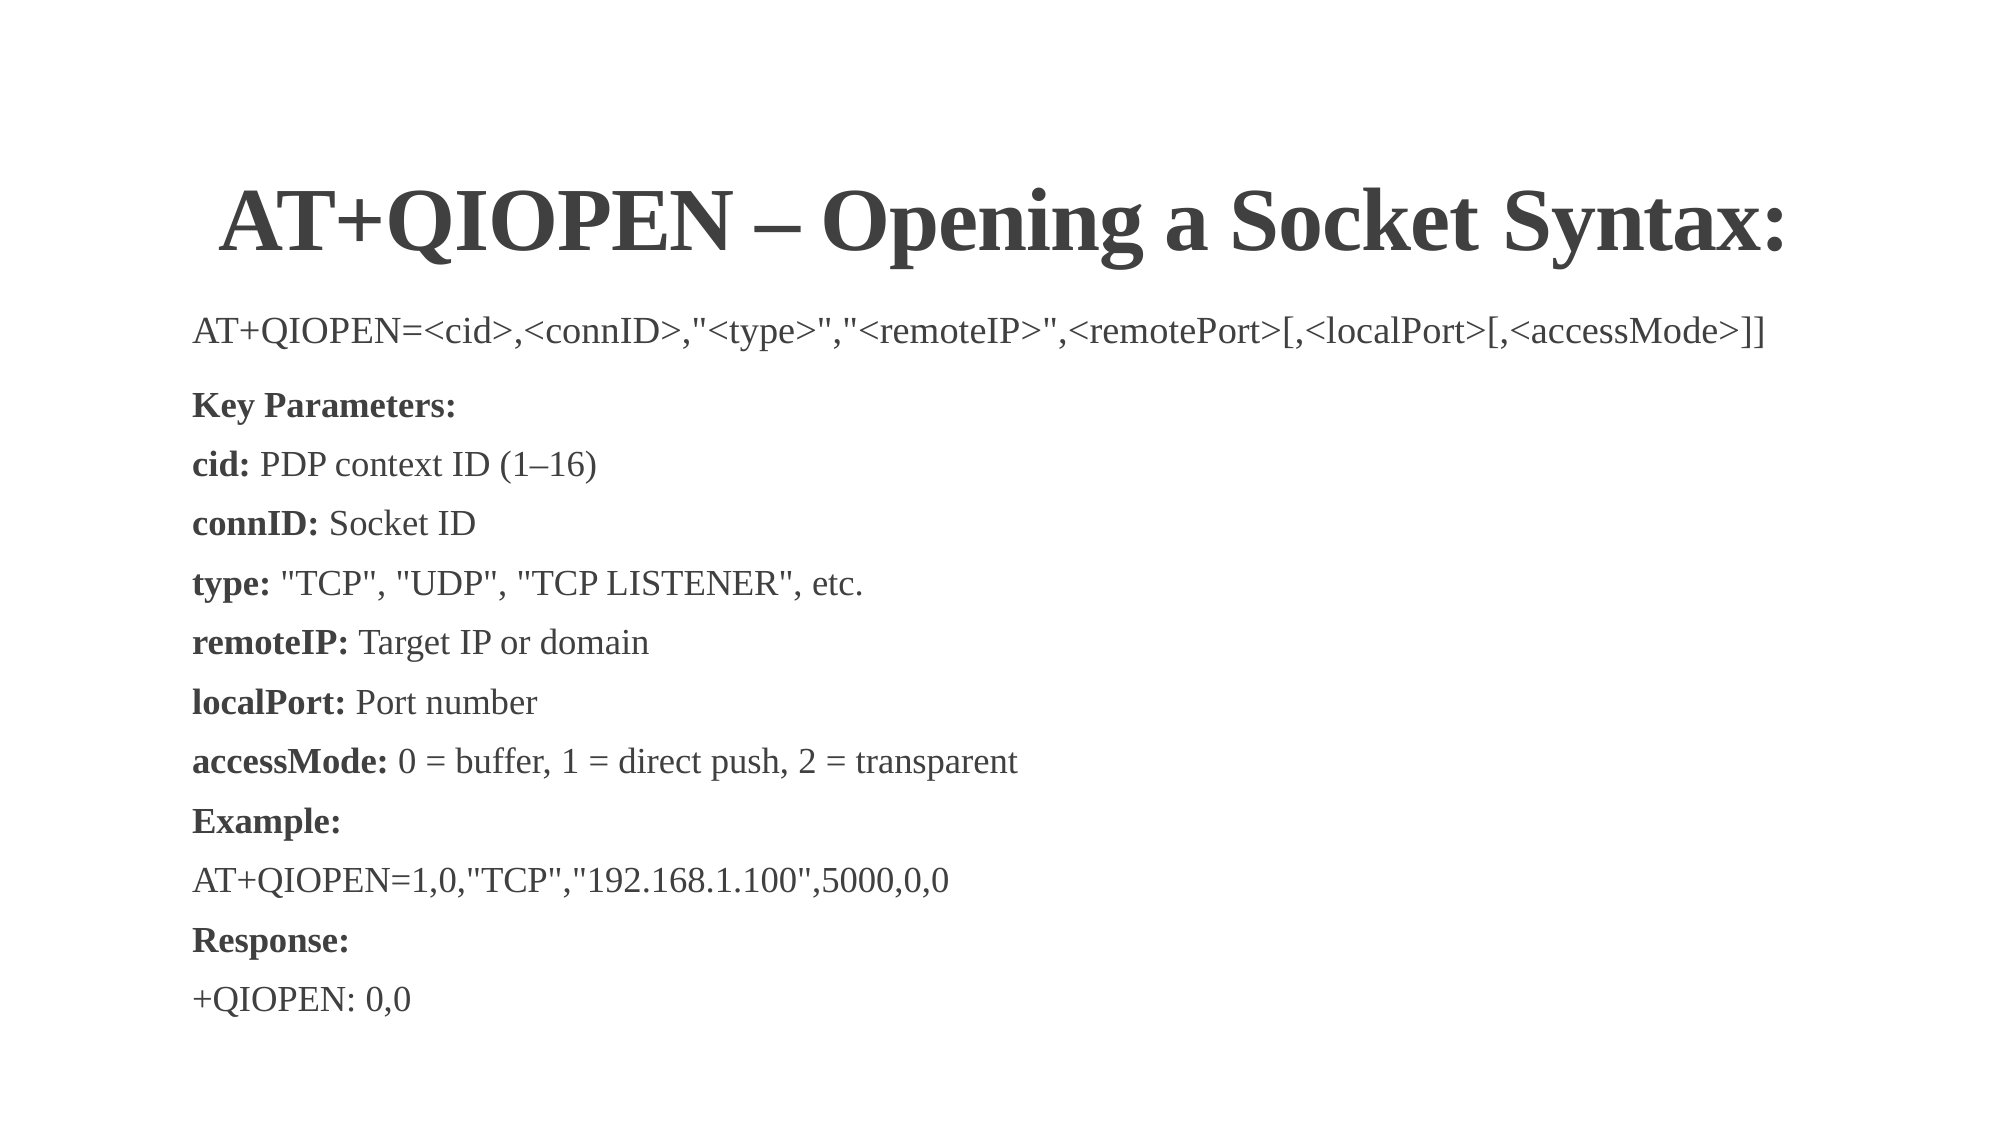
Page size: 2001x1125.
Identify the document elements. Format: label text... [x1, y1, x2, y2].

list AT+QIOPEN=<cid>,<connID>,"<type>","<remoteIP>",<remotePort>[,<localPort>[,<accessMode>]] Key Parameters: cid: PDP context ID (1–16) connID: Socket ID type: "TCP", "UDP", "TCP LISTENER", etc. remoteIP: Target IP or domain localPort: Port number accessMode: 0 = buffer, 1 = direct push, 2 = transparent Example: AT+QIOPEN=1,0,"TCP","192.168.1.100",5000,0,0 Response: +QIOPEN: 0,0 [180, 302, 1851, 1028]
title AT+QIOPEN – Opening a Socket Syntax: [180, 146, 1831, 302]
